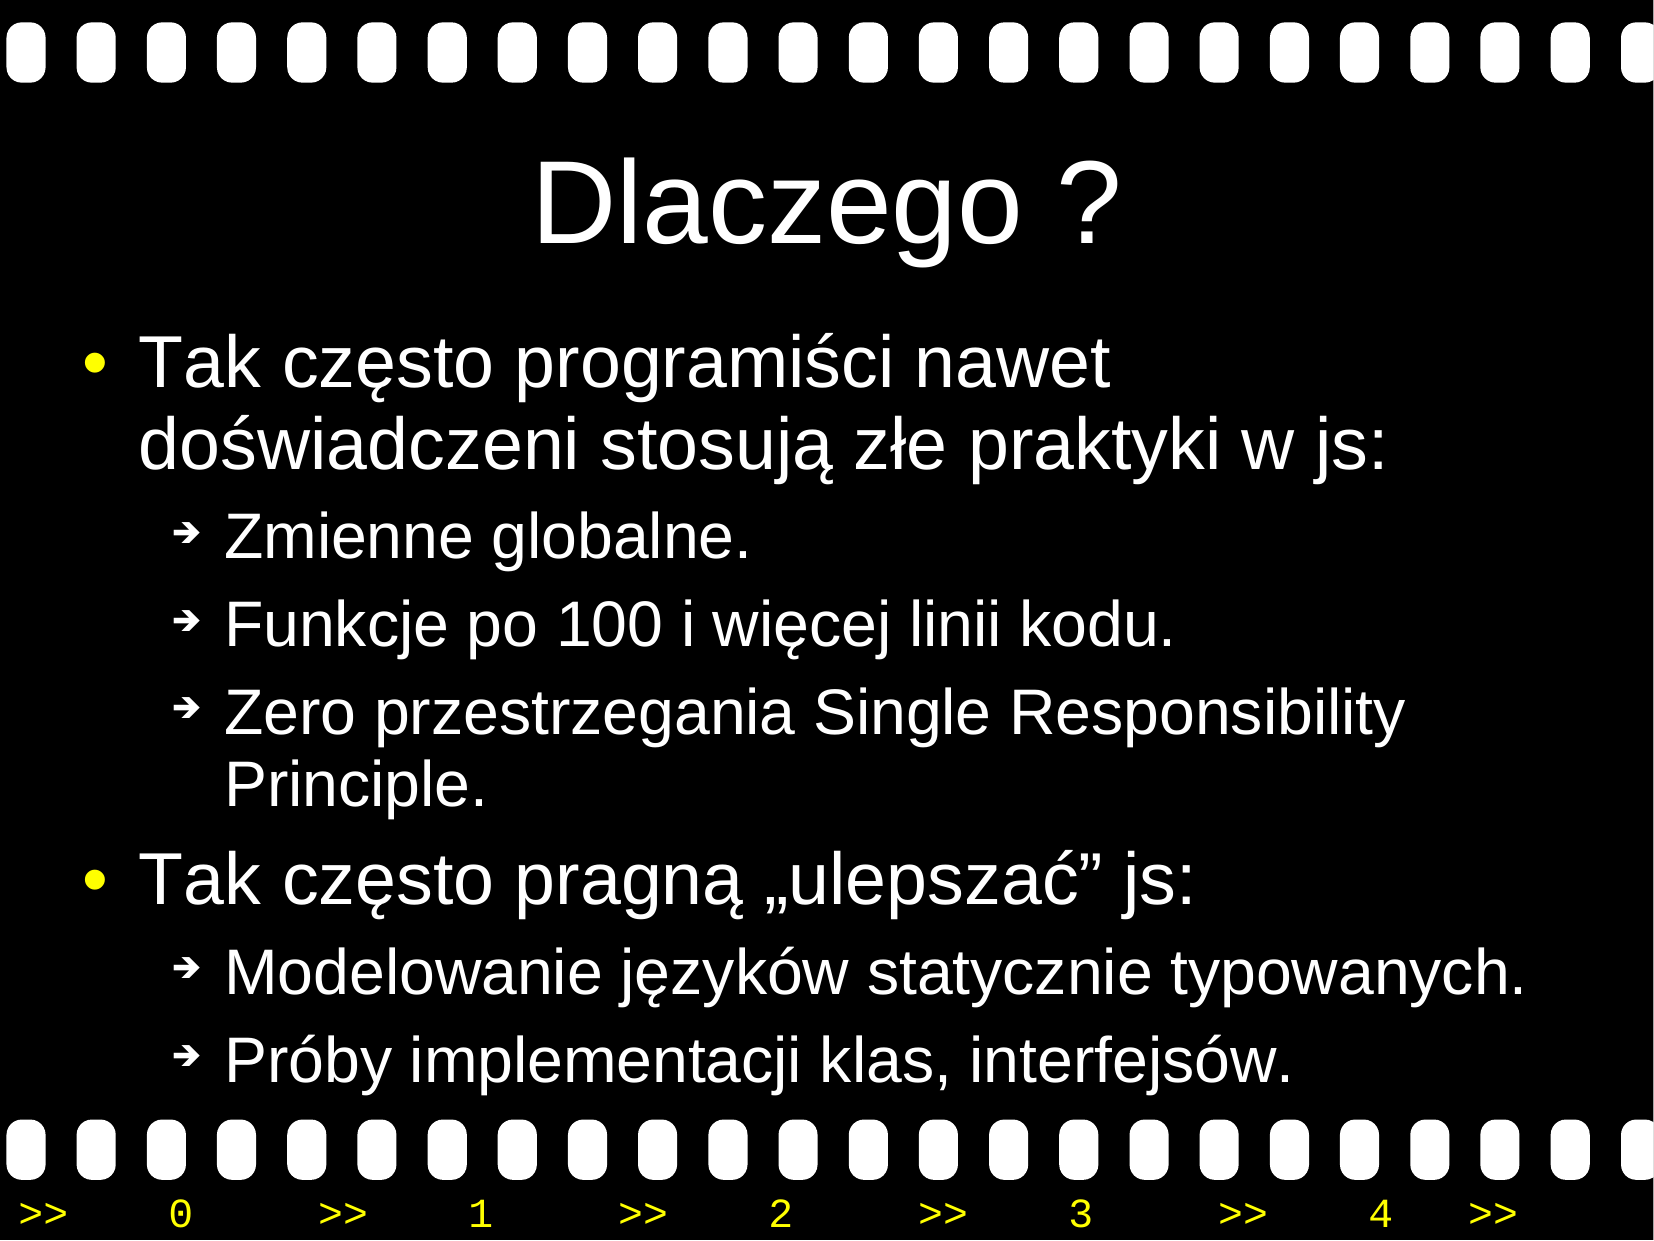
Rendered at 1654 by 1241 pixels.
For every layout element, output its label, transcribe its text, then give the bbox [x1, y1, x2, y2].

title Dlaczego ? [82, 99, 1571, 307]
list Tak często programiści nawet doświadczeni stosują złe praktyki w js: Zmienne globalne. Funkcje po 100 i więcej linii kodu. Zero przestrzegania Single Responsibility Principle. Tak często pragną „ulepszać” js: Modelowanie języków statycznie typowanych. Próby implementacji klas, interfejsów. [82, 320, 1571, 1140]
